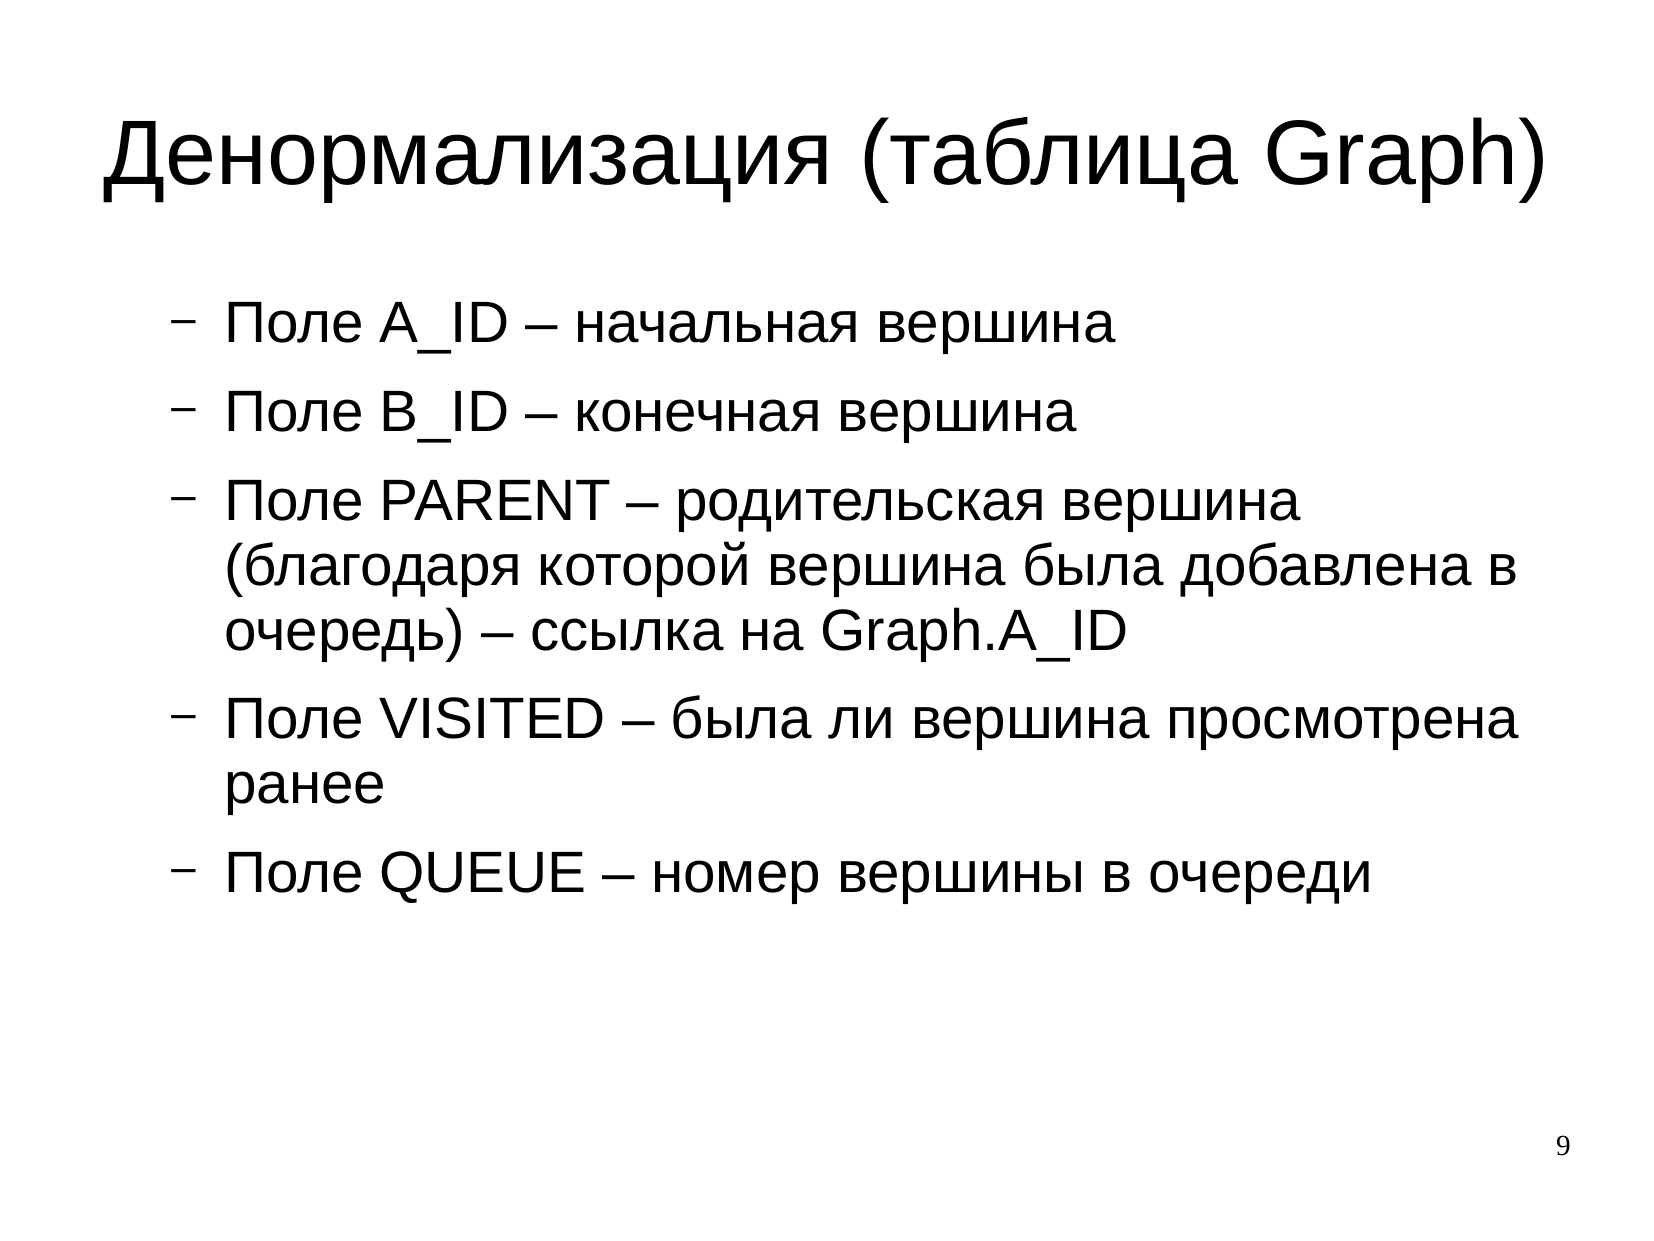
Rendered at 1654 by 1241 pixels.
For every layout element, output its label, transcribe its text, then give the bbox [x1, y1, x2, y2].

list Поле A_ID – начальная вершина Поле B_ID – конечная вершина Поле PARENT – родительская вершина (благодаря которой вершина была добавлена в очередь) – ссылка на Graph.A_ID Поле VISITED – была ли вершина просмотрена ранее Поле QUEUE – номер вершины в очереди [82, 290, 1538, 1010]
title Денормализация (таблица Graph) [82, 49, 1571, 257]
